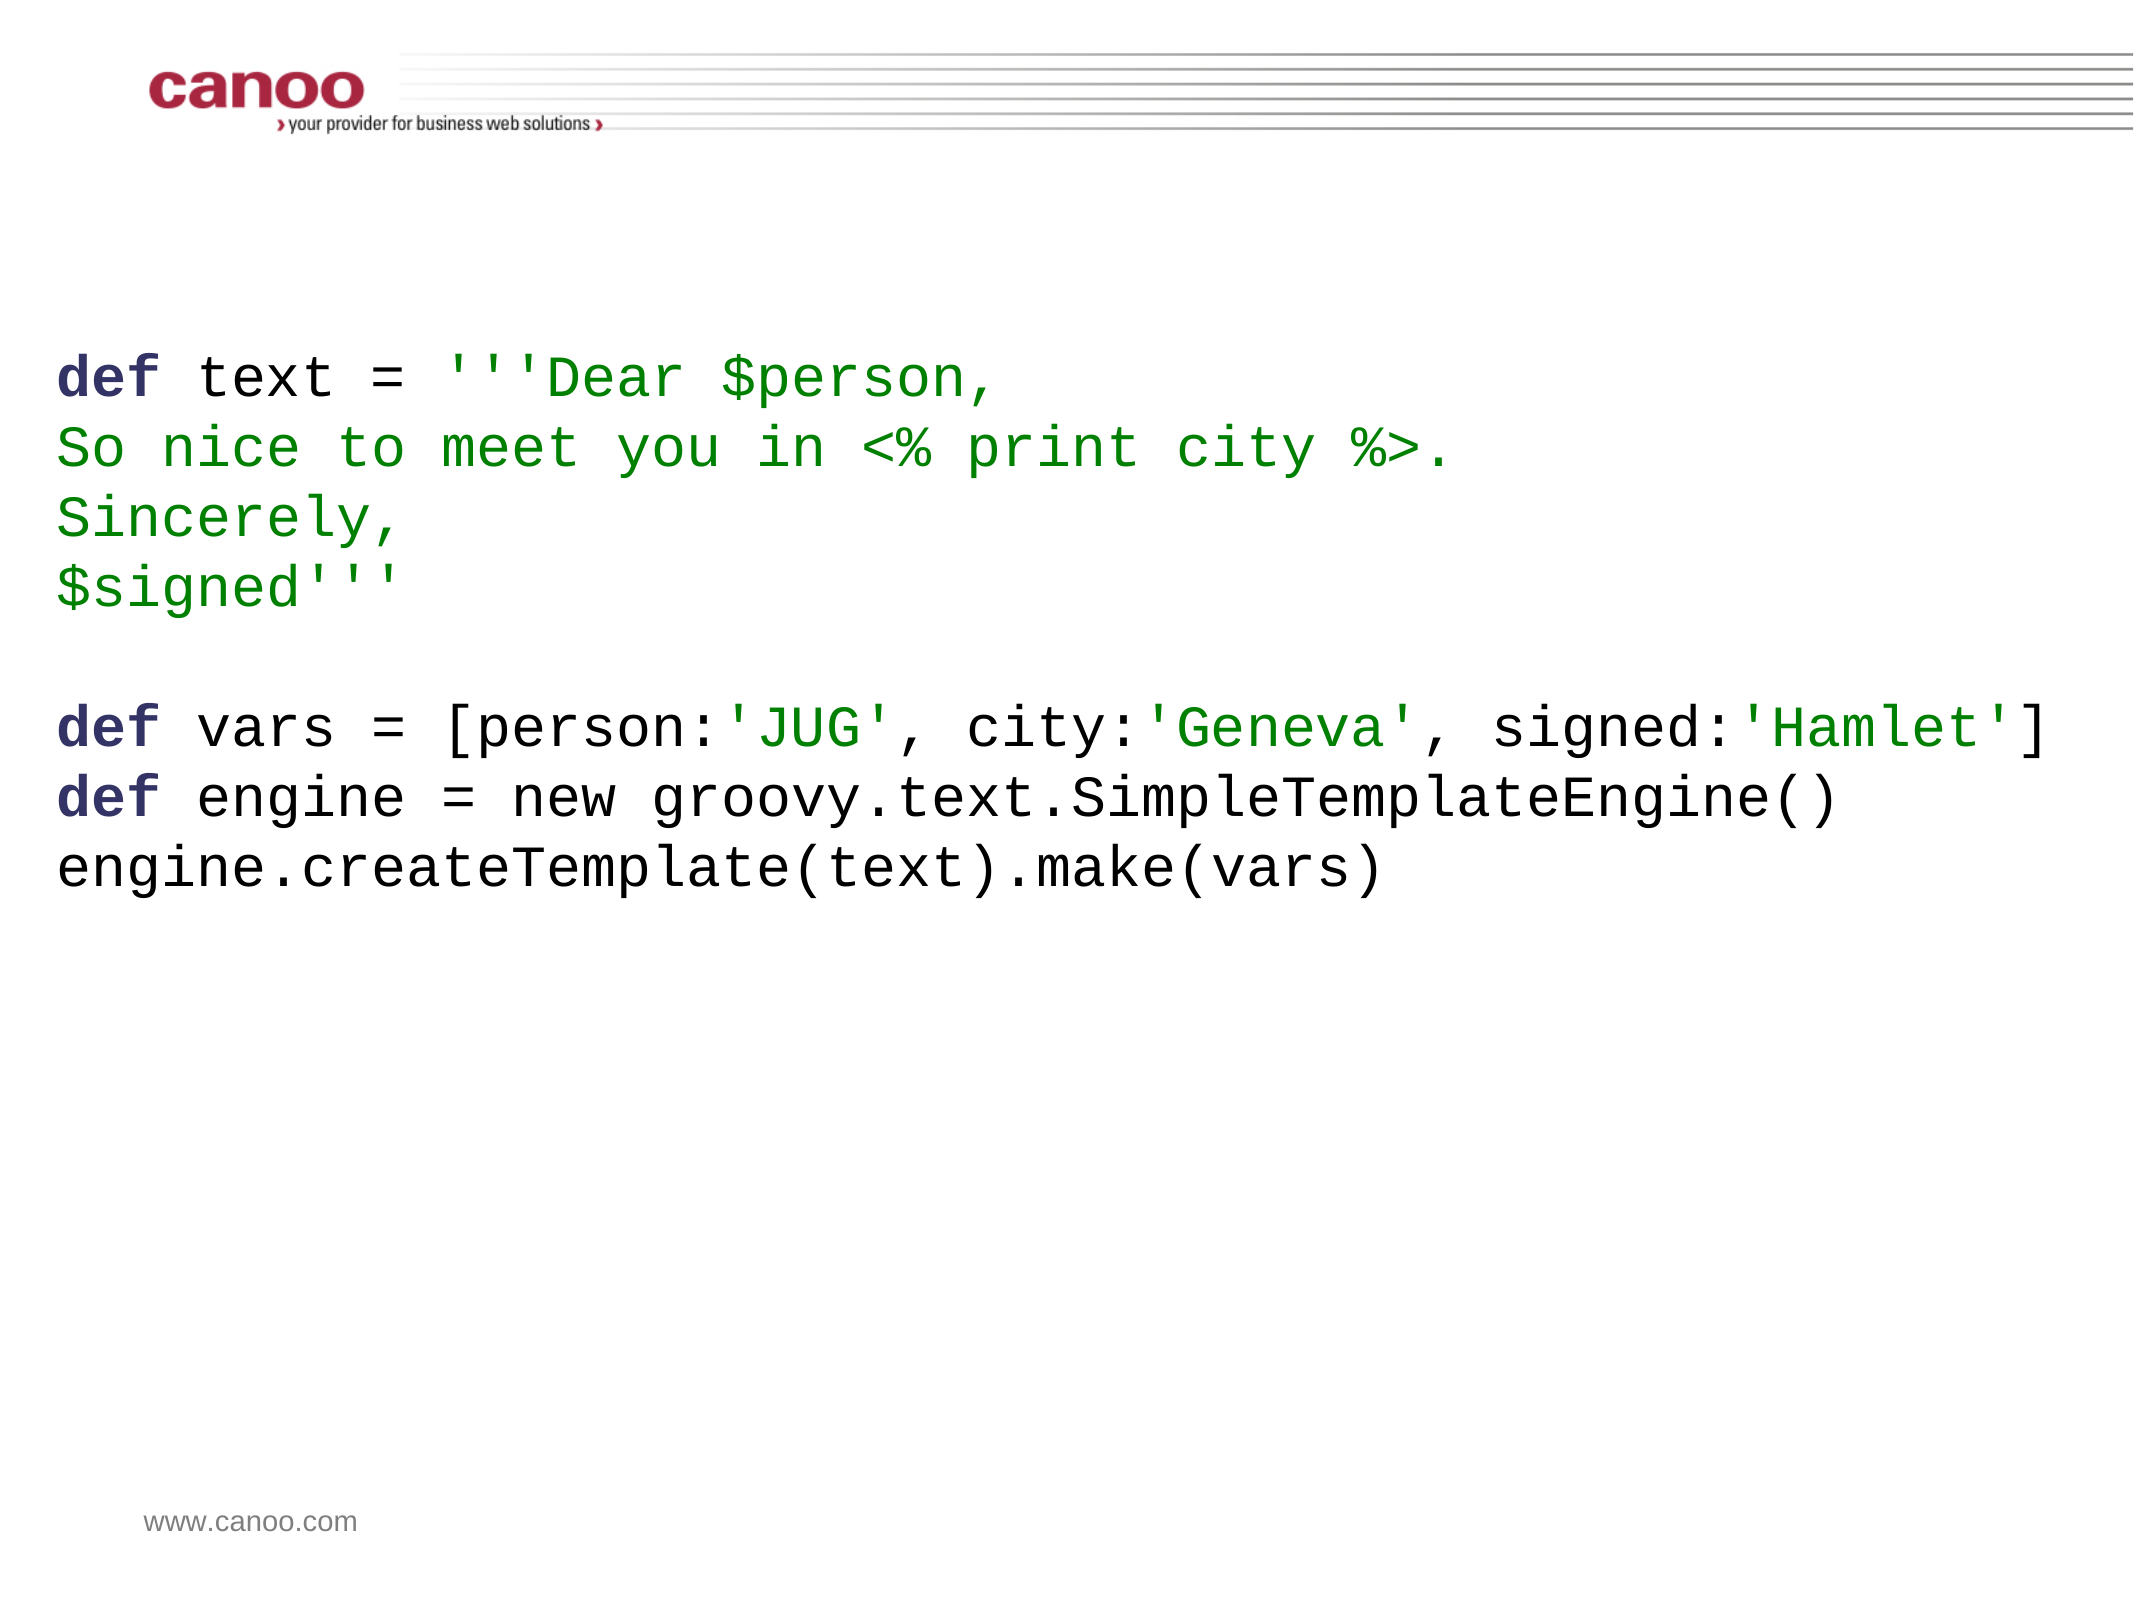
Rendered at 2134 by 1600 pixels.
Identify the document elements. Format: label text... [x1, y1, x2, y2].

picture [0, 21, 2134, 188]
text_box def text = '''Dear $person, So nice to meet you in <% print city %>. Sincerely, $signed''' def vars = [person:'JUG', city:'Geneva', signed:'Hamlet'] def engine = new groovy.text.SimpleTemplateEngine() engine.createTemplate(text).make(vars) [41, 330, 2134, 1116]
